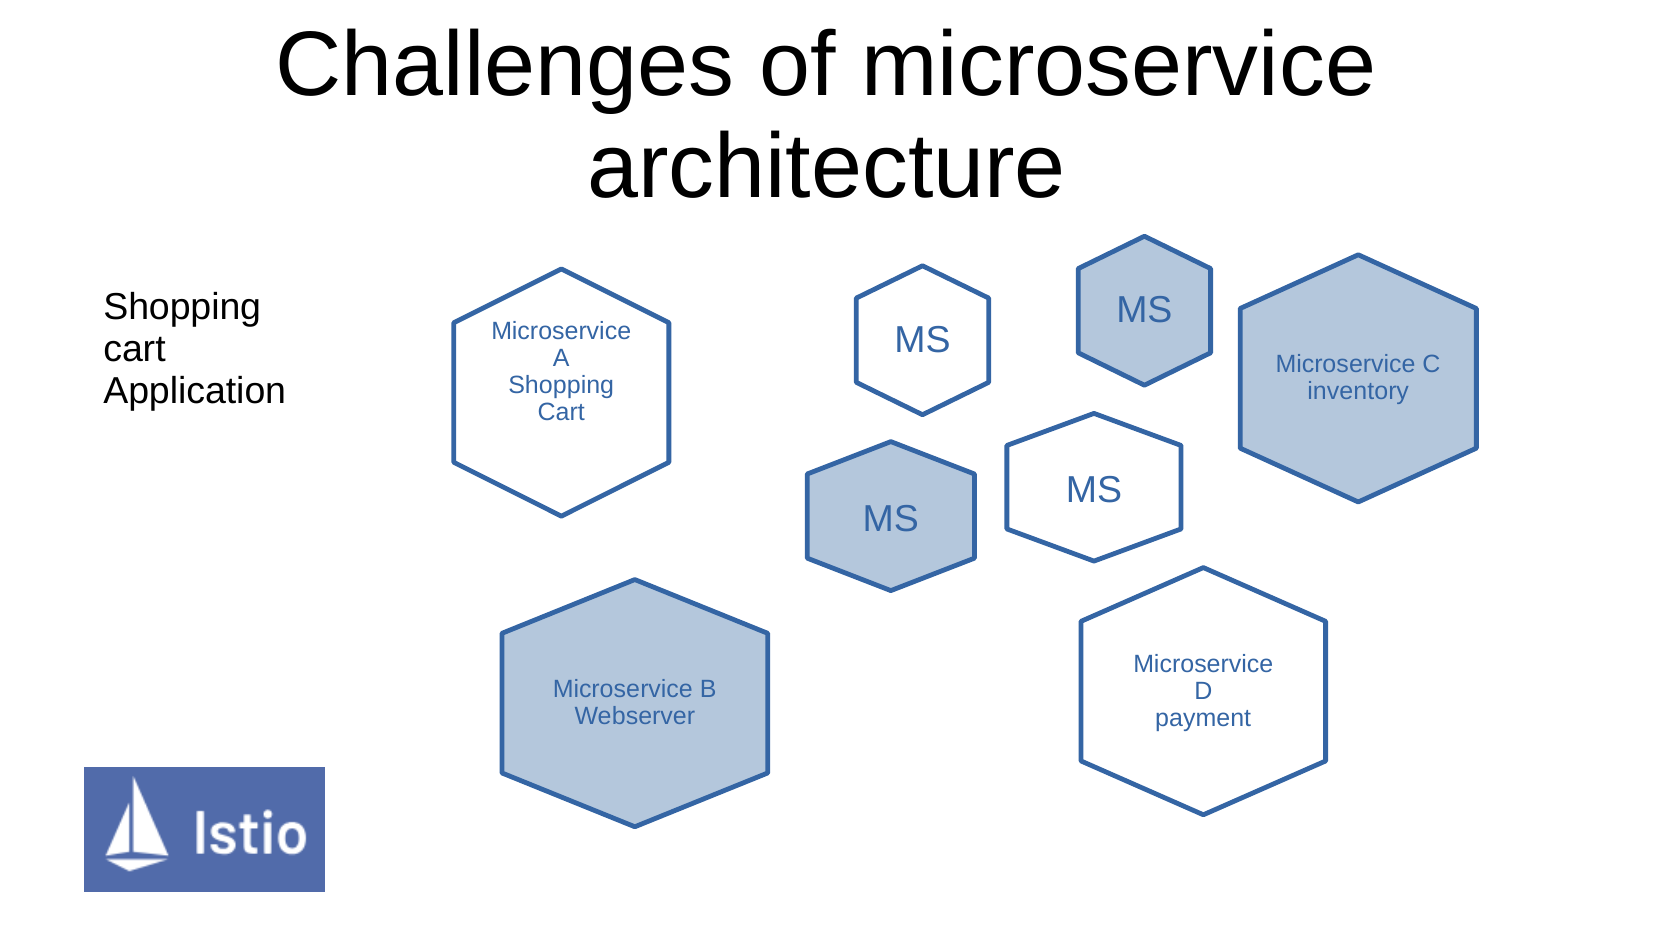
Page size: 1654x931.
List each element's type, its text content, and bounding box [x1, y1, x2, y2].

text_box Shopping cart Application [88, 277, 325, 419]
picture [84, 767, 325, 892]
title Challenges of microservice architecture [82, 12, 1571, 218]
text_box Microservice C inventory [1240, 254, 1477, 502]
text_box MS [1078, 236, 1211, 386]
text_box Microservice A Shopping Cart [453, 268, 669, 517]
text_box MS [856, 265, 989, 415]
text_box MS [807, 441, 975, 591]
text_box Microservice D payment [1081, 567, 1326, 815]
text_box MS [1006, 413, 1182, 562]
text_box Microservice B Webserver [501, 579, 768, 827]
